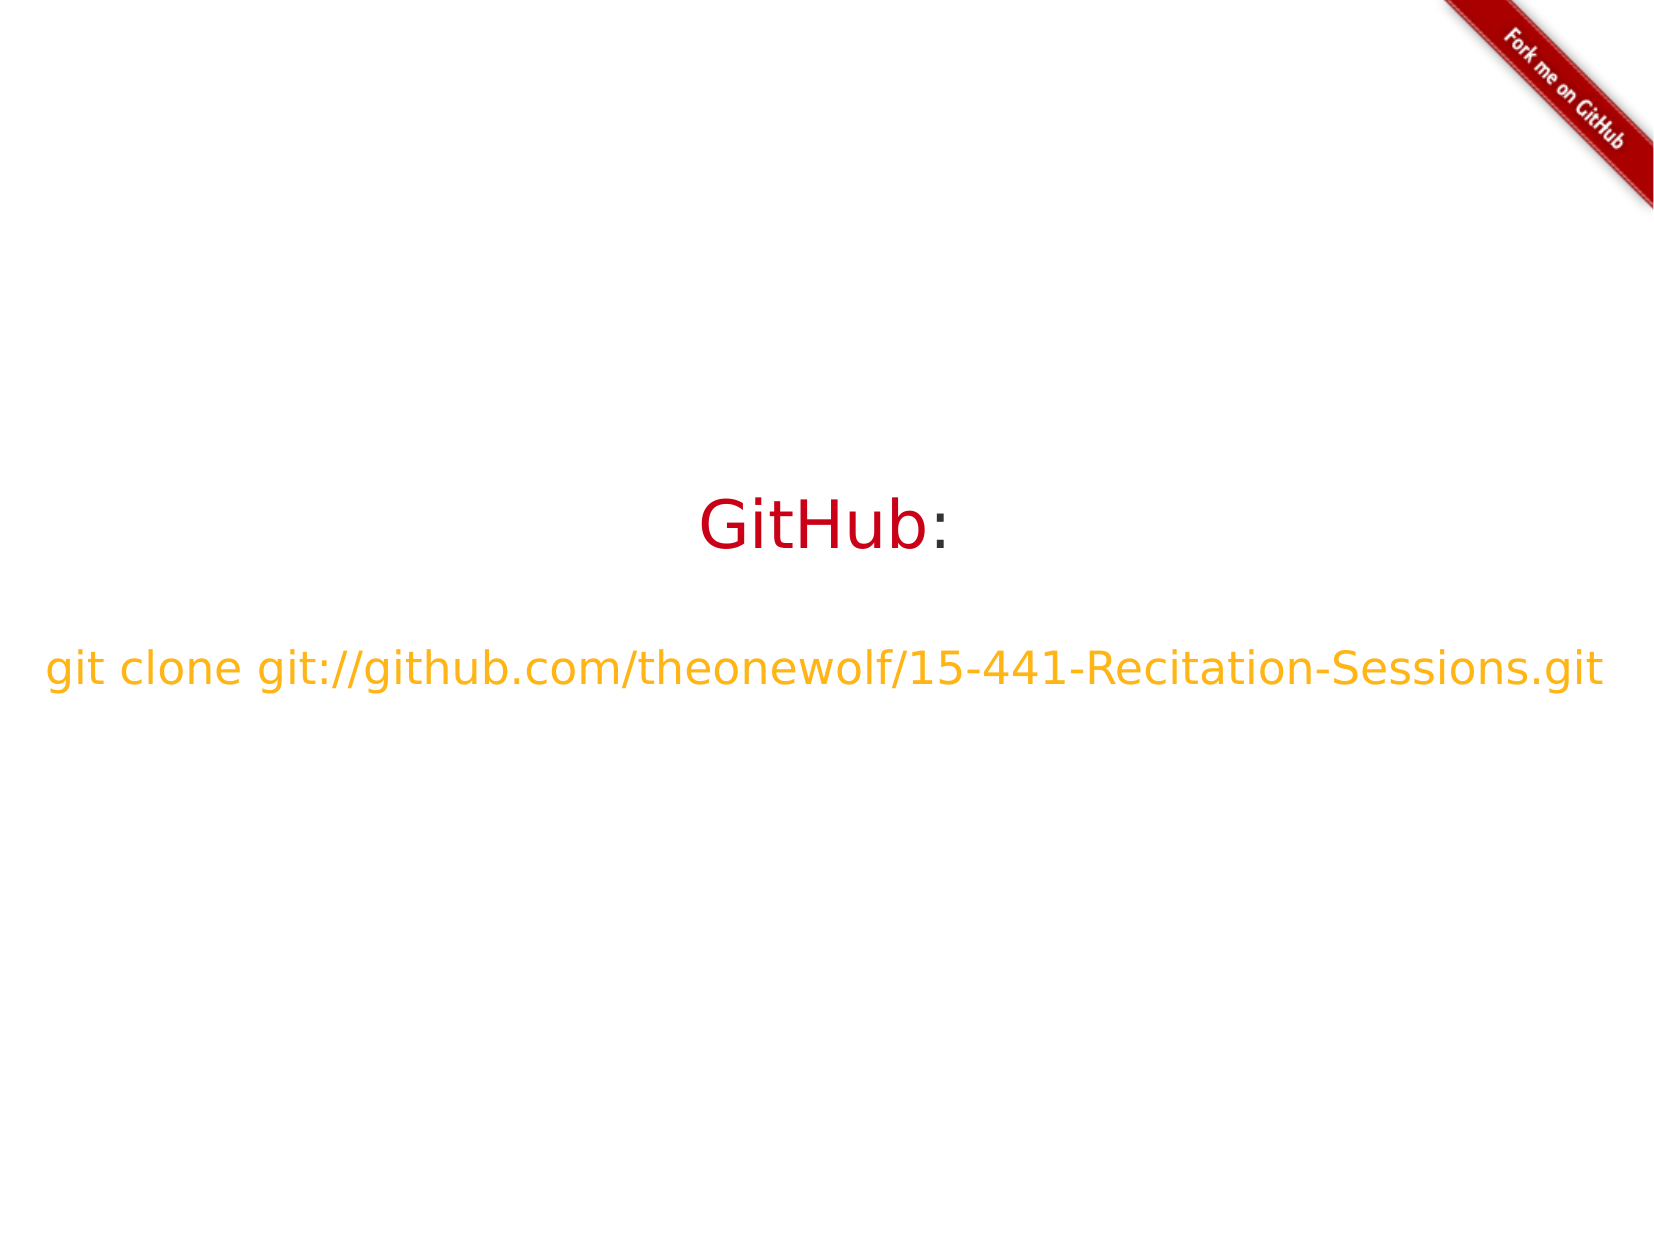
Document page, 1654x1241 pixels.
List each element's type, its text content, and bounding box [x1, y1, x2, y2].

picture [1420, 0, 1654, 233]
subtitle GitHub: git clone git://github.com/theonewolf/15-441-Recitation-Sessions.git [0, 56, 1651, 1102]
